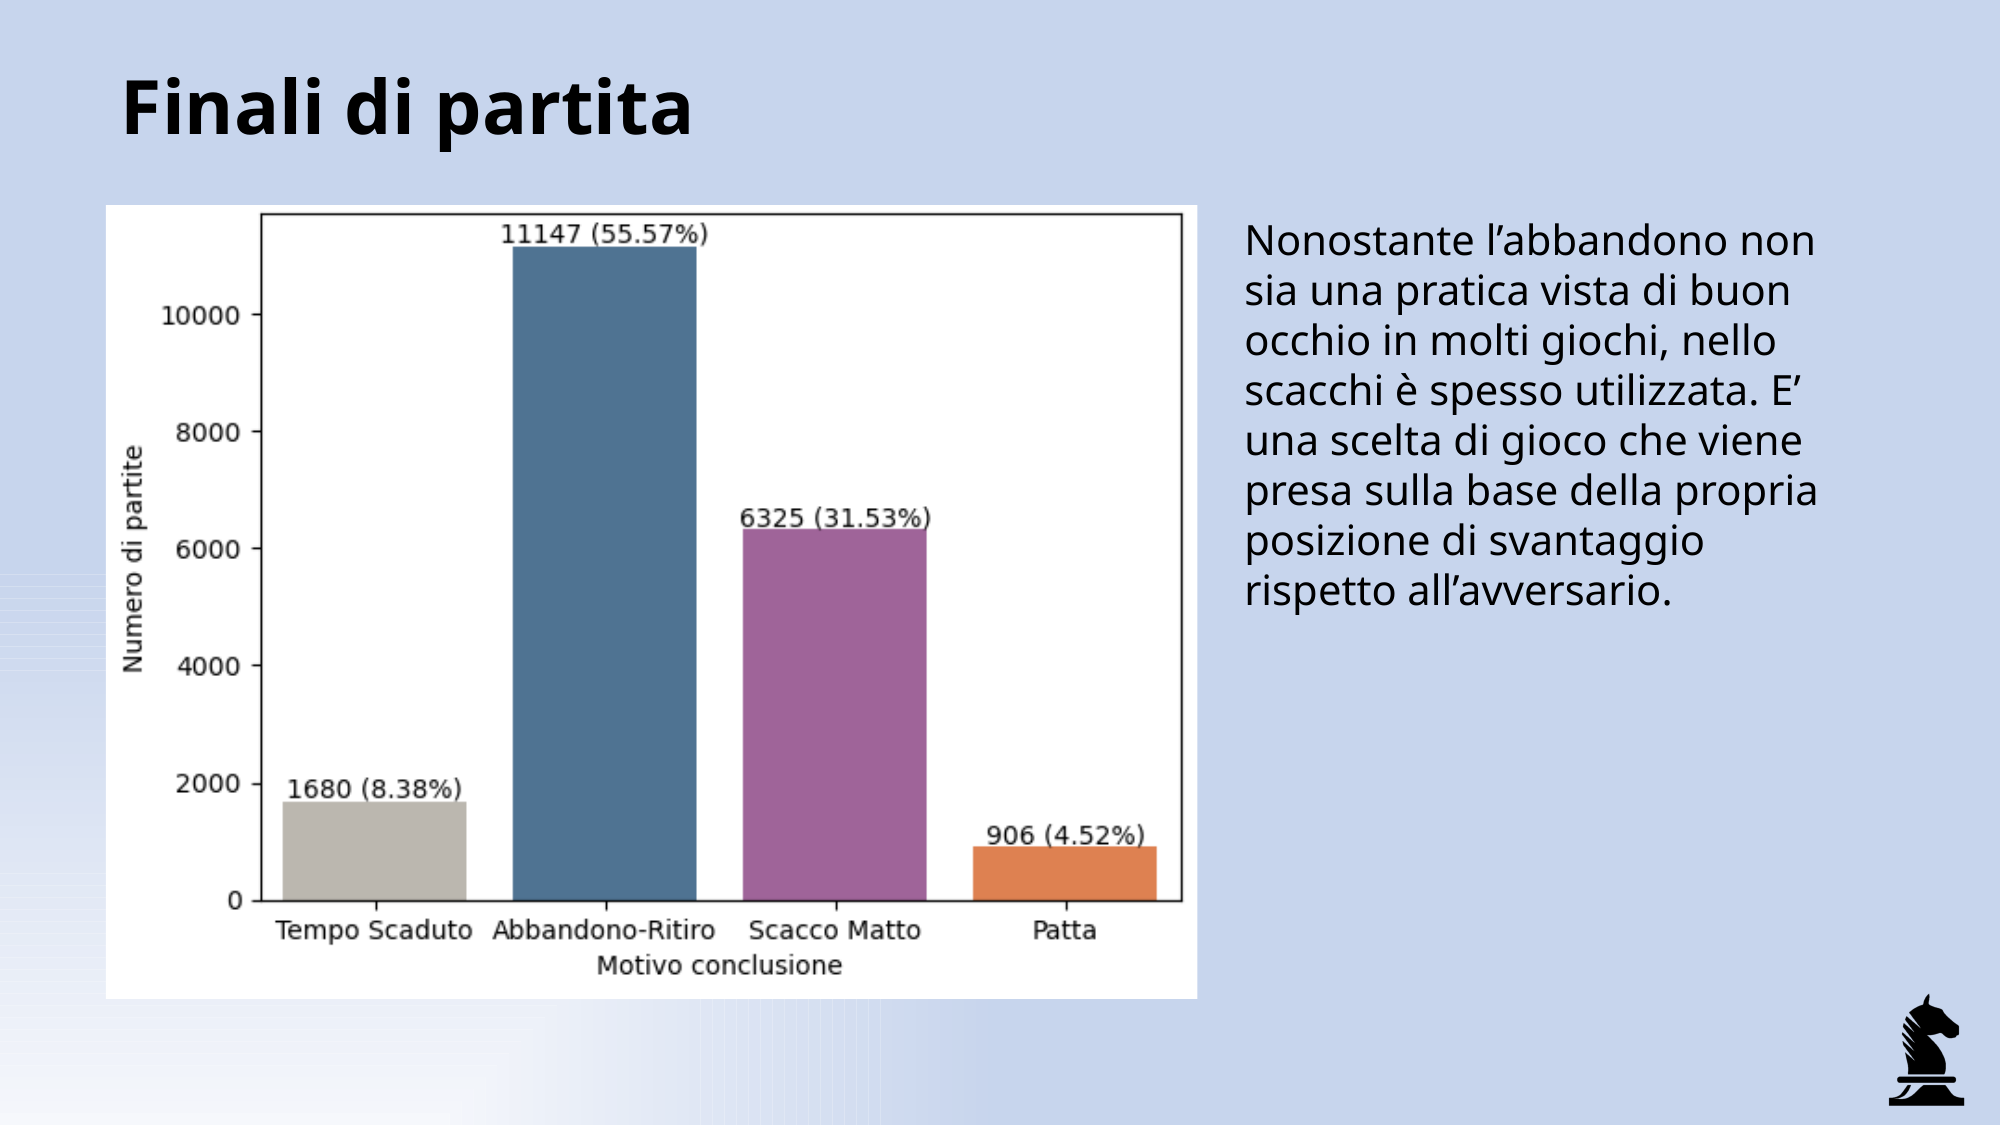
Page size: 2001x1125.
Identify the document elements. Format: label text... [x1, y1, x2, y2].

picture [1850, 975, 2000, 1125]
text_box Finali di partita [105, 52, 1895, 159]
picture [105, 205, 1198, 999]
text_box Nonostante l’abbandono non sia una pratica vista di buon occhio in molti giochi, nello scacchi è spesso utilizzata. E’ una scelta di gioco che viene presa sulla base della propria posizione di svantaggio rispetto all’avversario. [1229, 205, 1868, 575]
